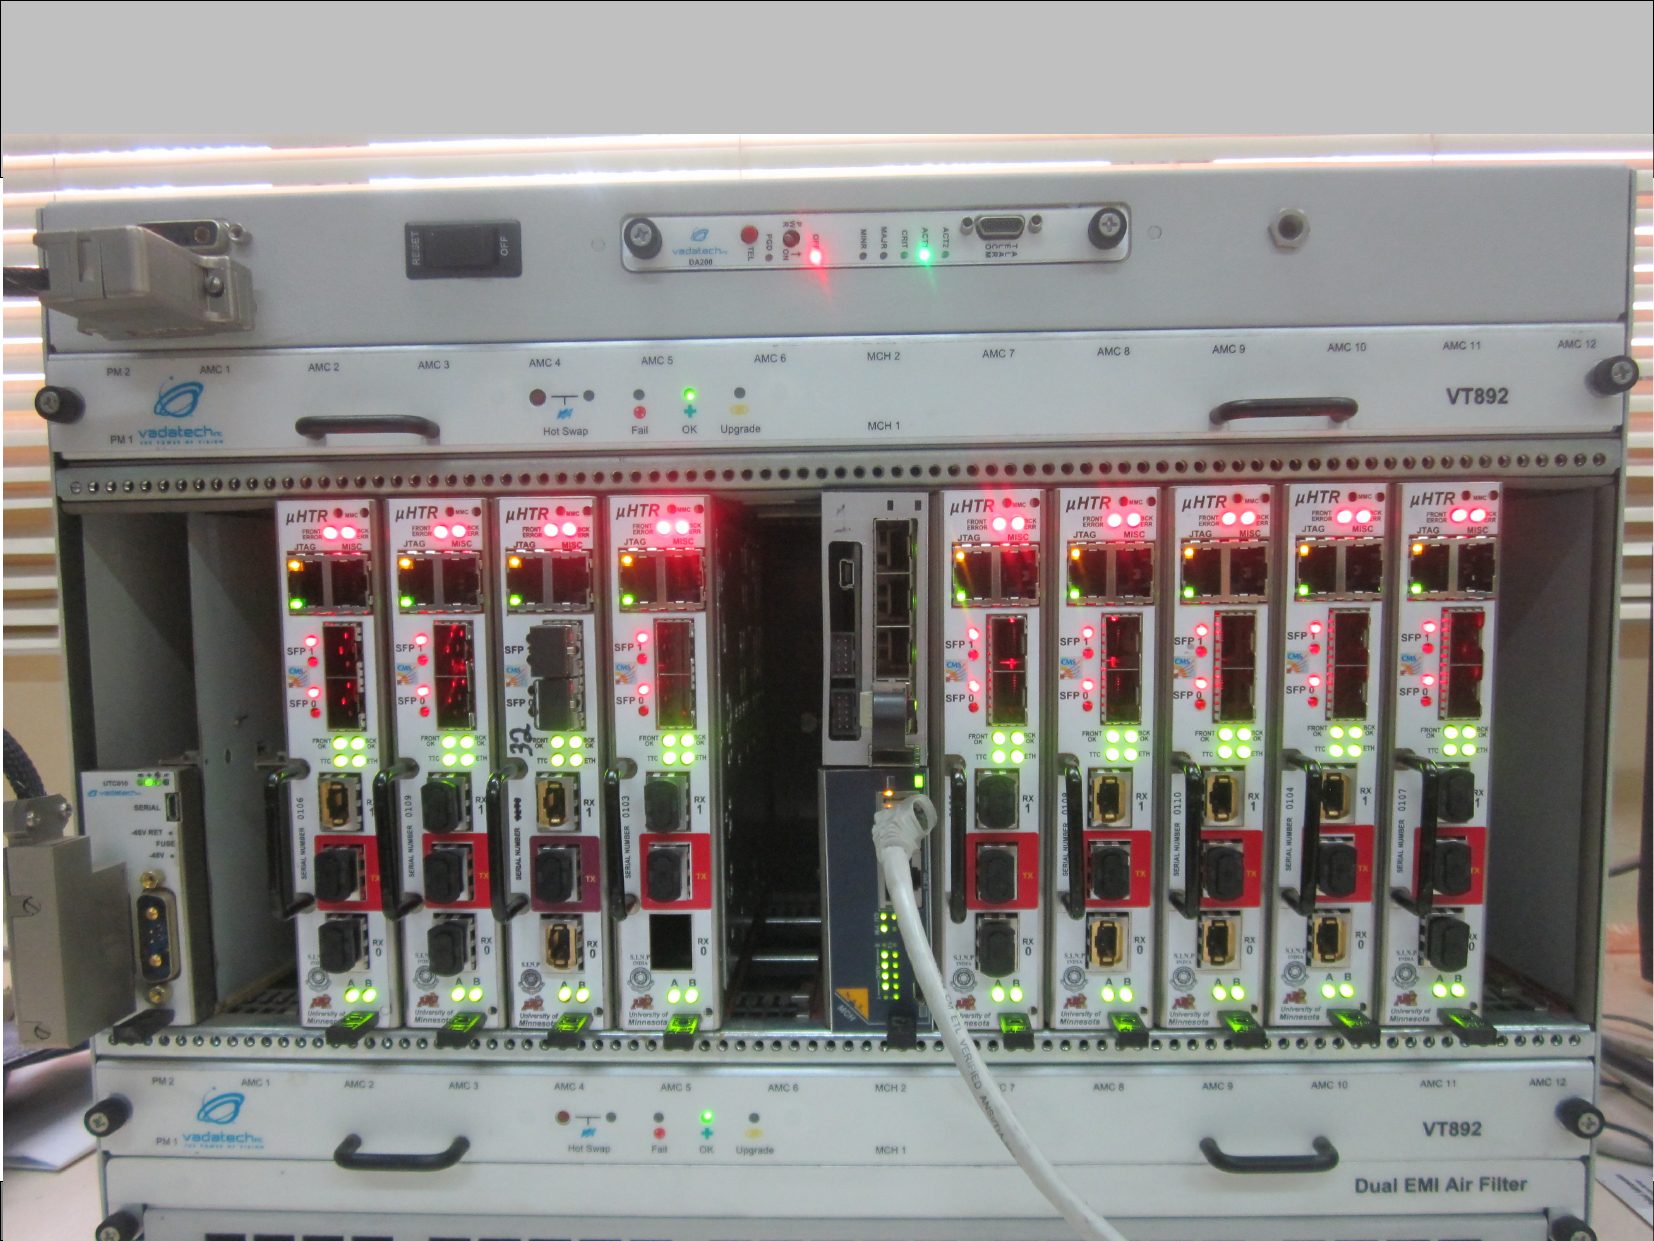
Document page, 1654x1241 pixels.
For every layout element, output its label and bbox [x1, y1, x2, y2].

picture [3, 134, 1654, 1241]
